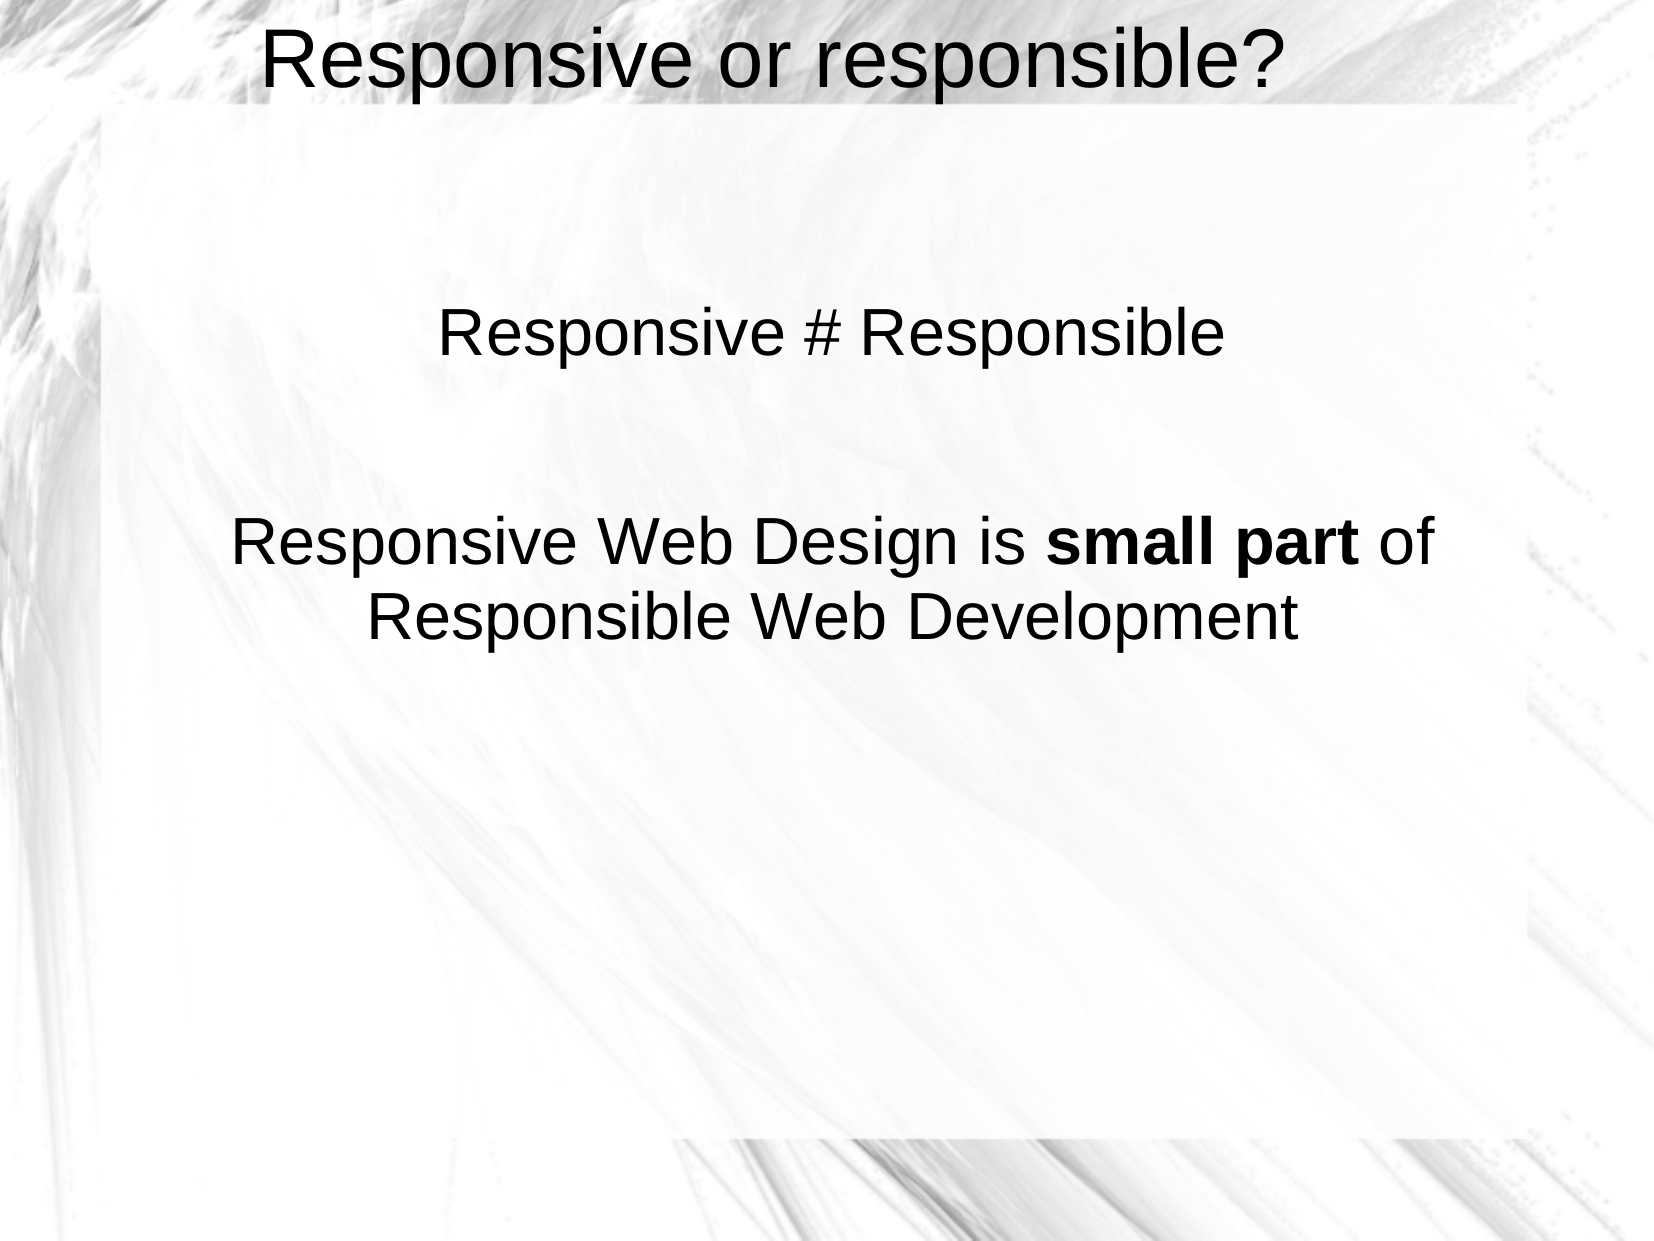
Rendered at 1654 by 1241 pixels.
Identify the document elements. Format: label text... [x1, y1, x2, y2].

list Responsive # Responsible Responsive Web Design is small part of Responsible Web Development [88, 295, 1577, 1114]
title Responsive or responsible? [29, 0, 1518, 119]
picture [0, 0, 1654, 1241]
